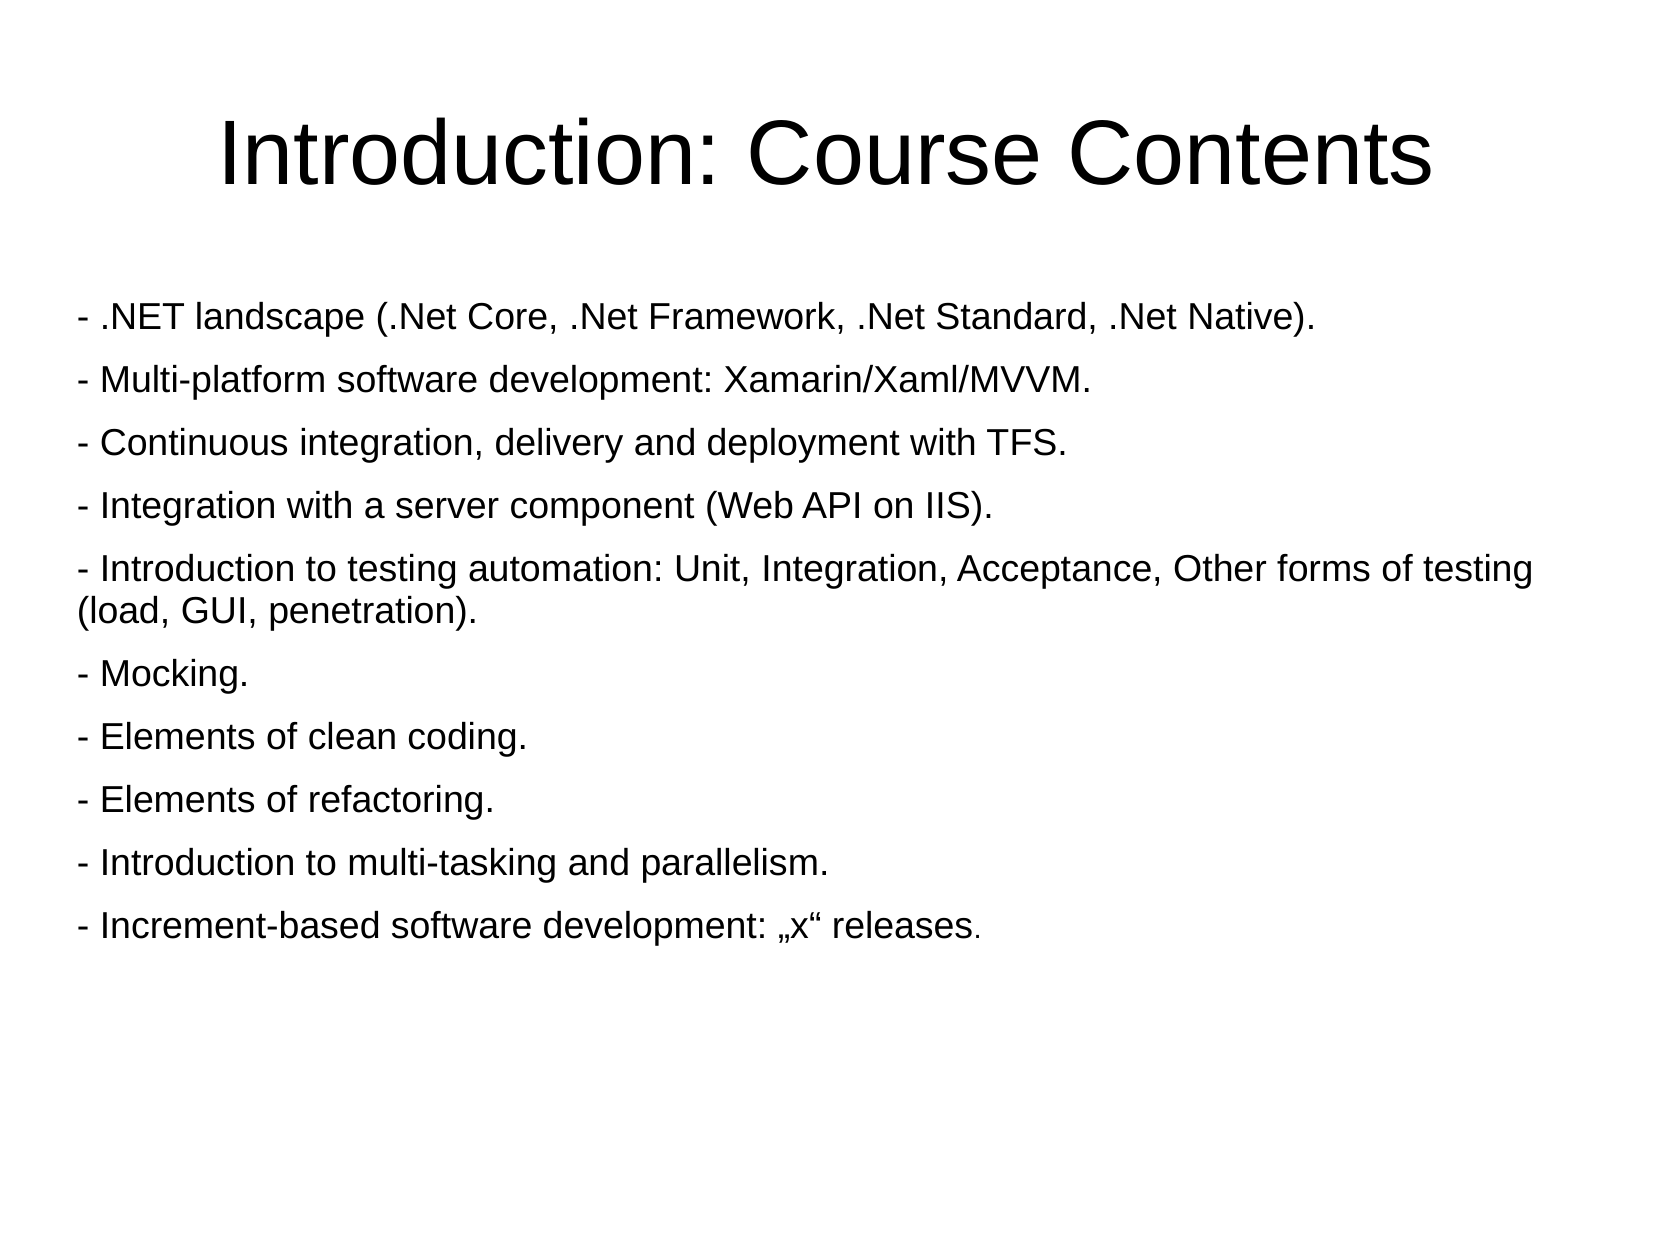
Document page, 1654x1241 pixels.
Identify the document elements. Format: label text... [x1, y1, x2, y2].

title Introduction: Course Contents [82, 49, 1571, 257]
list - .NET landscape (.Net Core, .Net Framework, .Net Standard, .Net Native). - Multi-platform software development: Xamarin/Xaml/MVVM. - Continuous integration, delivery and deployment with TFS. - Integration with a server component (Web API on IIS). - Introduction to testing automation: Unit, Integration, Acceptance, Other forms of testing (load, GUI, penetration). - Mocking. - Elements of clean coding. - Elements of refactoring. - Introduction to multi-tasking and parallelism. - Increment-based software development: „x“ releases. [76, 295, 1565, 1015]
